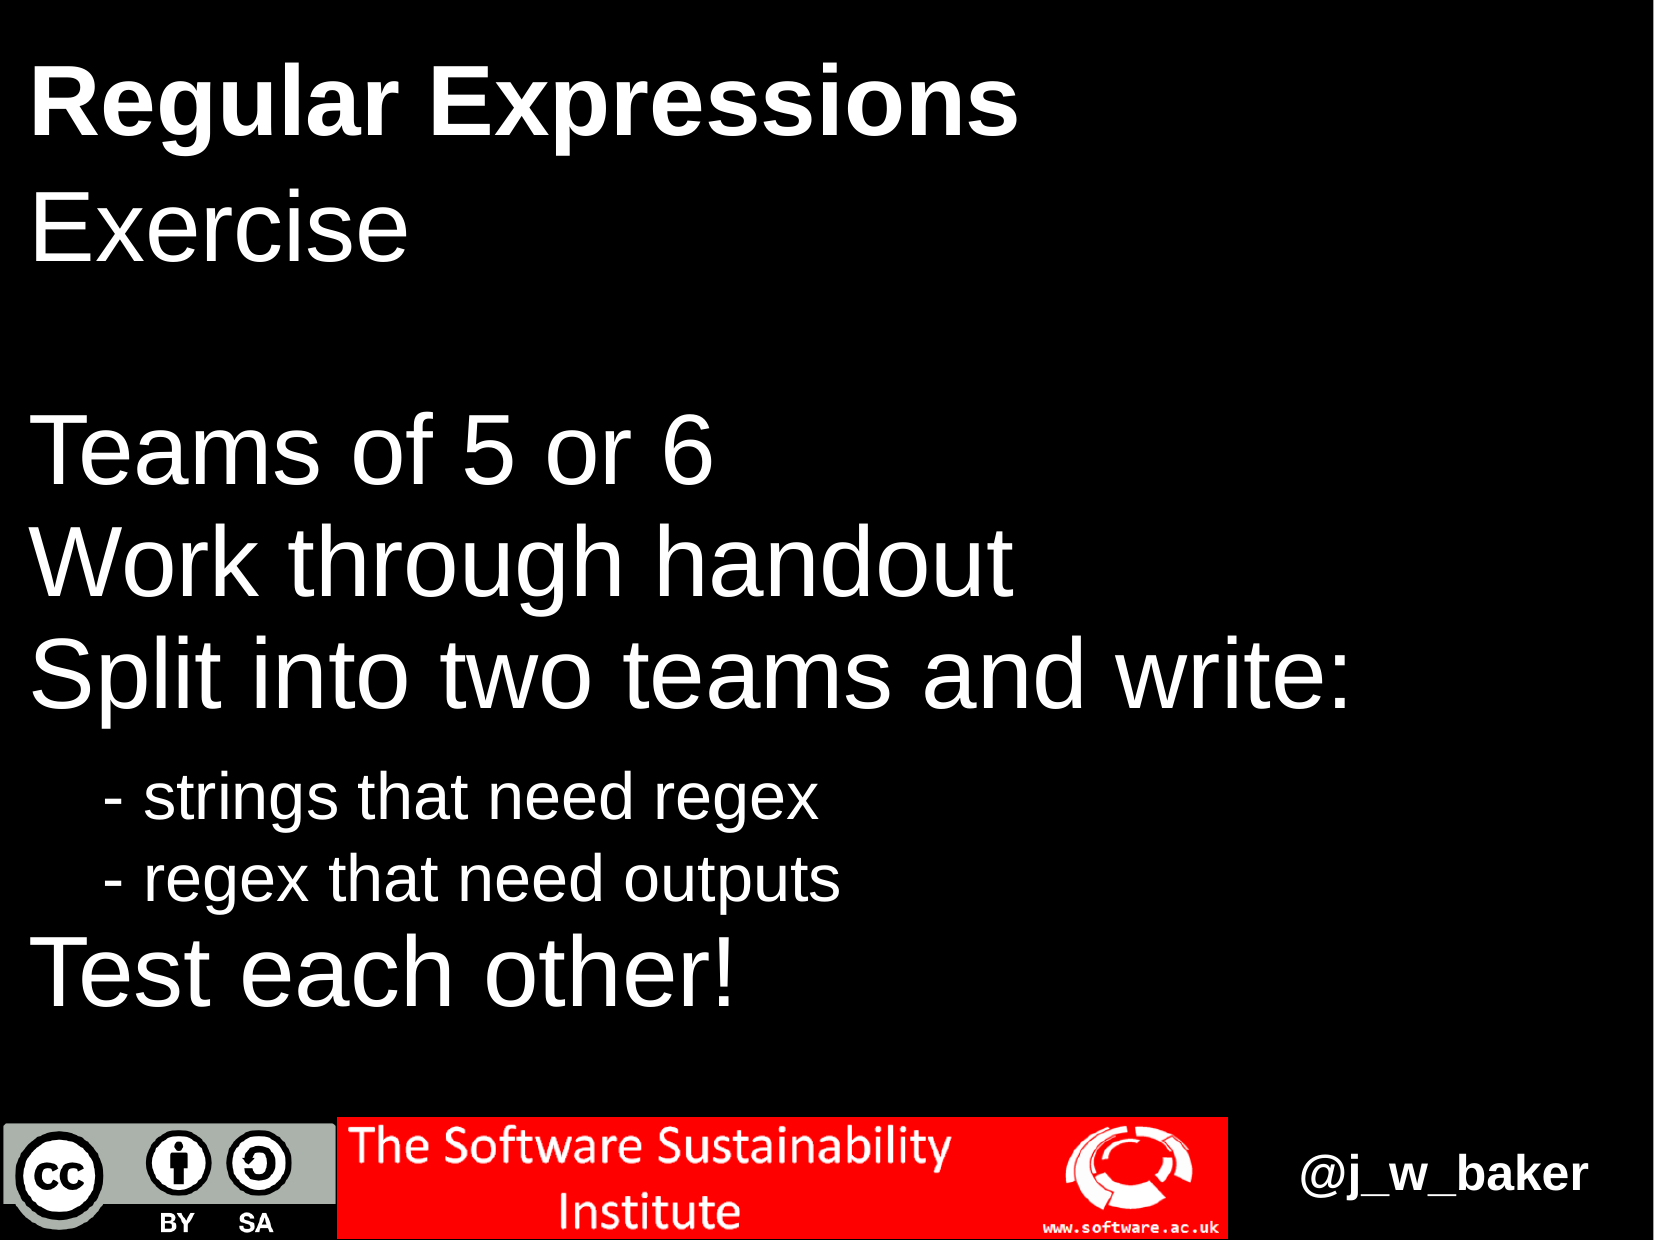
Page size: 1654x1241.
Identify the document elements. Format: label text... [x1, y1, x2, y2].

text_box @j_w_baker [1266, 1085, 1622, 1241]
text_box Regular Expressions Exercise Teams of 5 or 6 Work through handout Split into two teams and write: - strings that need regex - regex that need outputs Test each other! [28, 43, 1623, 1029]
picture [0, 1117, 1228, 1239]
